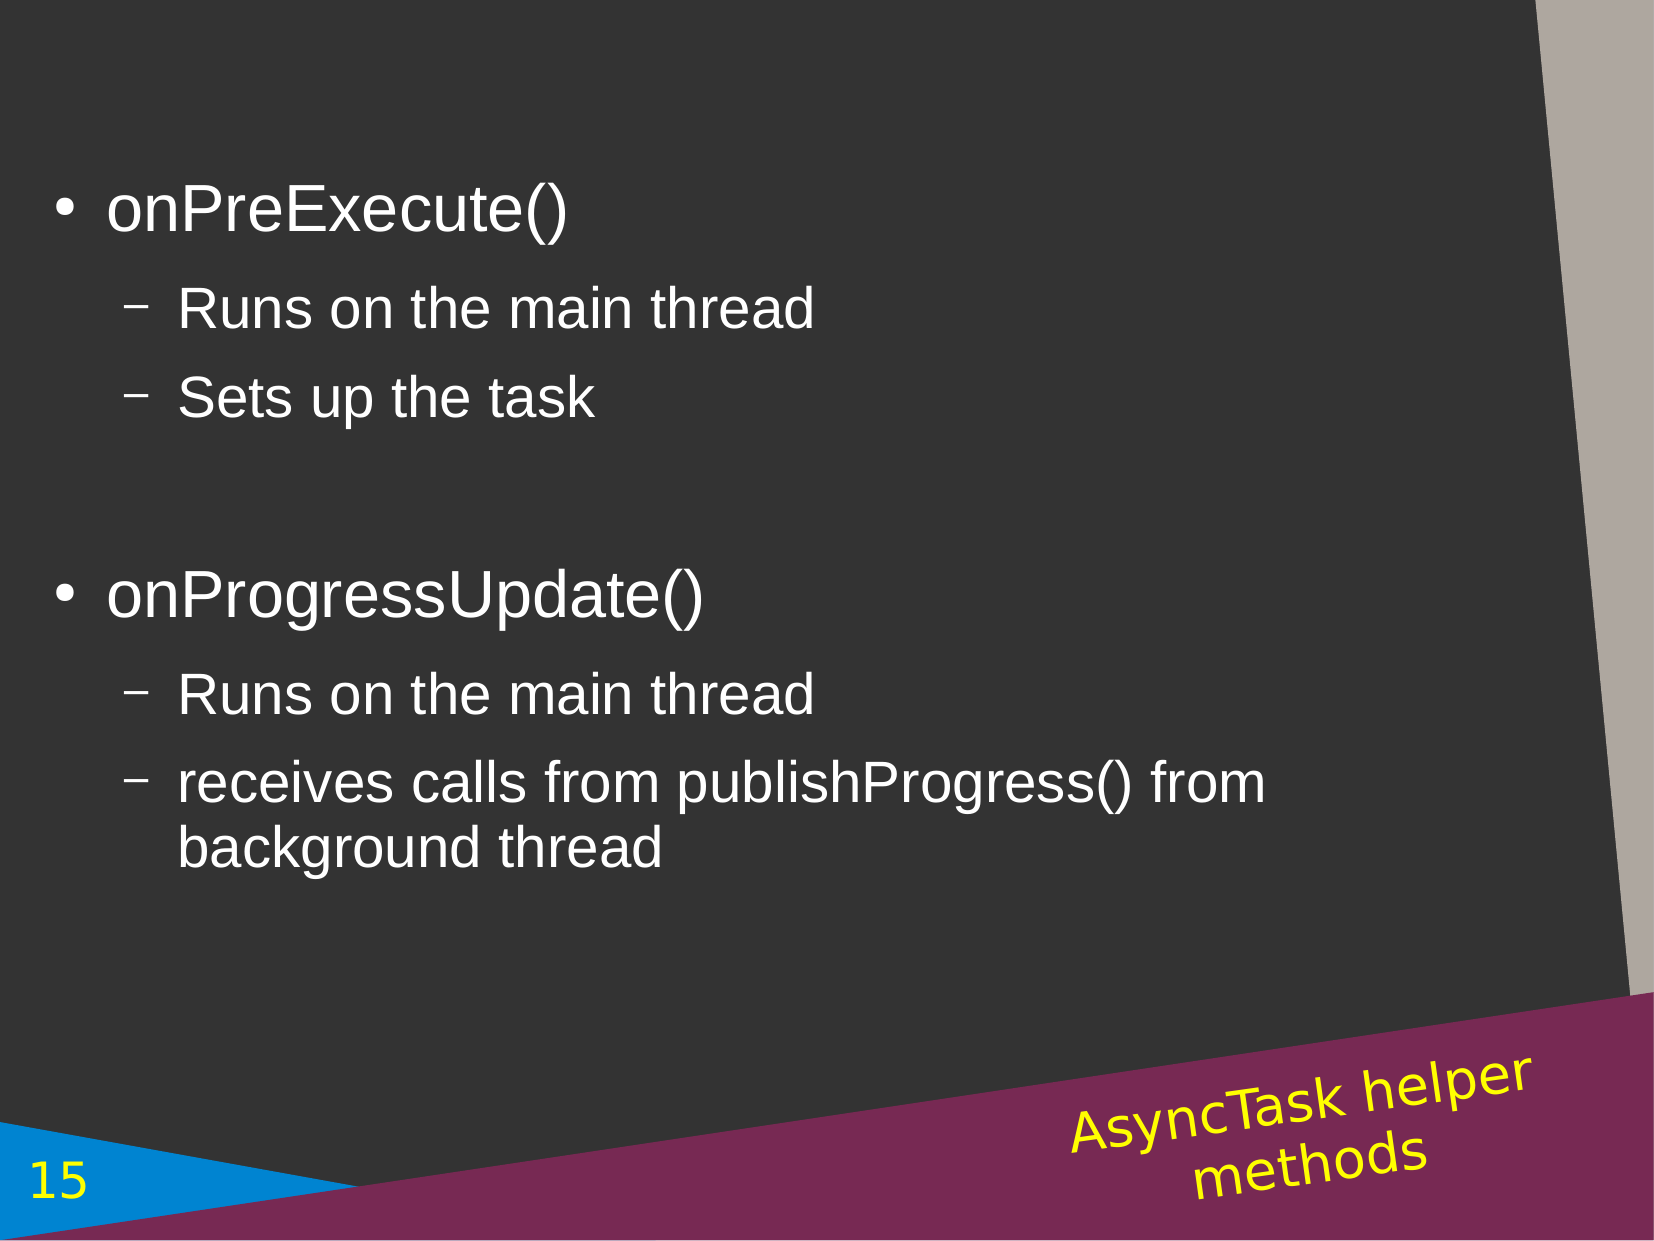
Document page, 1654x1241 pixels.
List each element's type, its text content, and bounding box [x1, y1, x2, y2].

title AsyncTask helper methods [956, 995, 1654, 1241]
list onPreExecute() Runs on the main thread Sets up the task onProgressUpdate() Runs on the main thread receives calls from publishProgress() from background thread [35, 59, 1524, 993]
